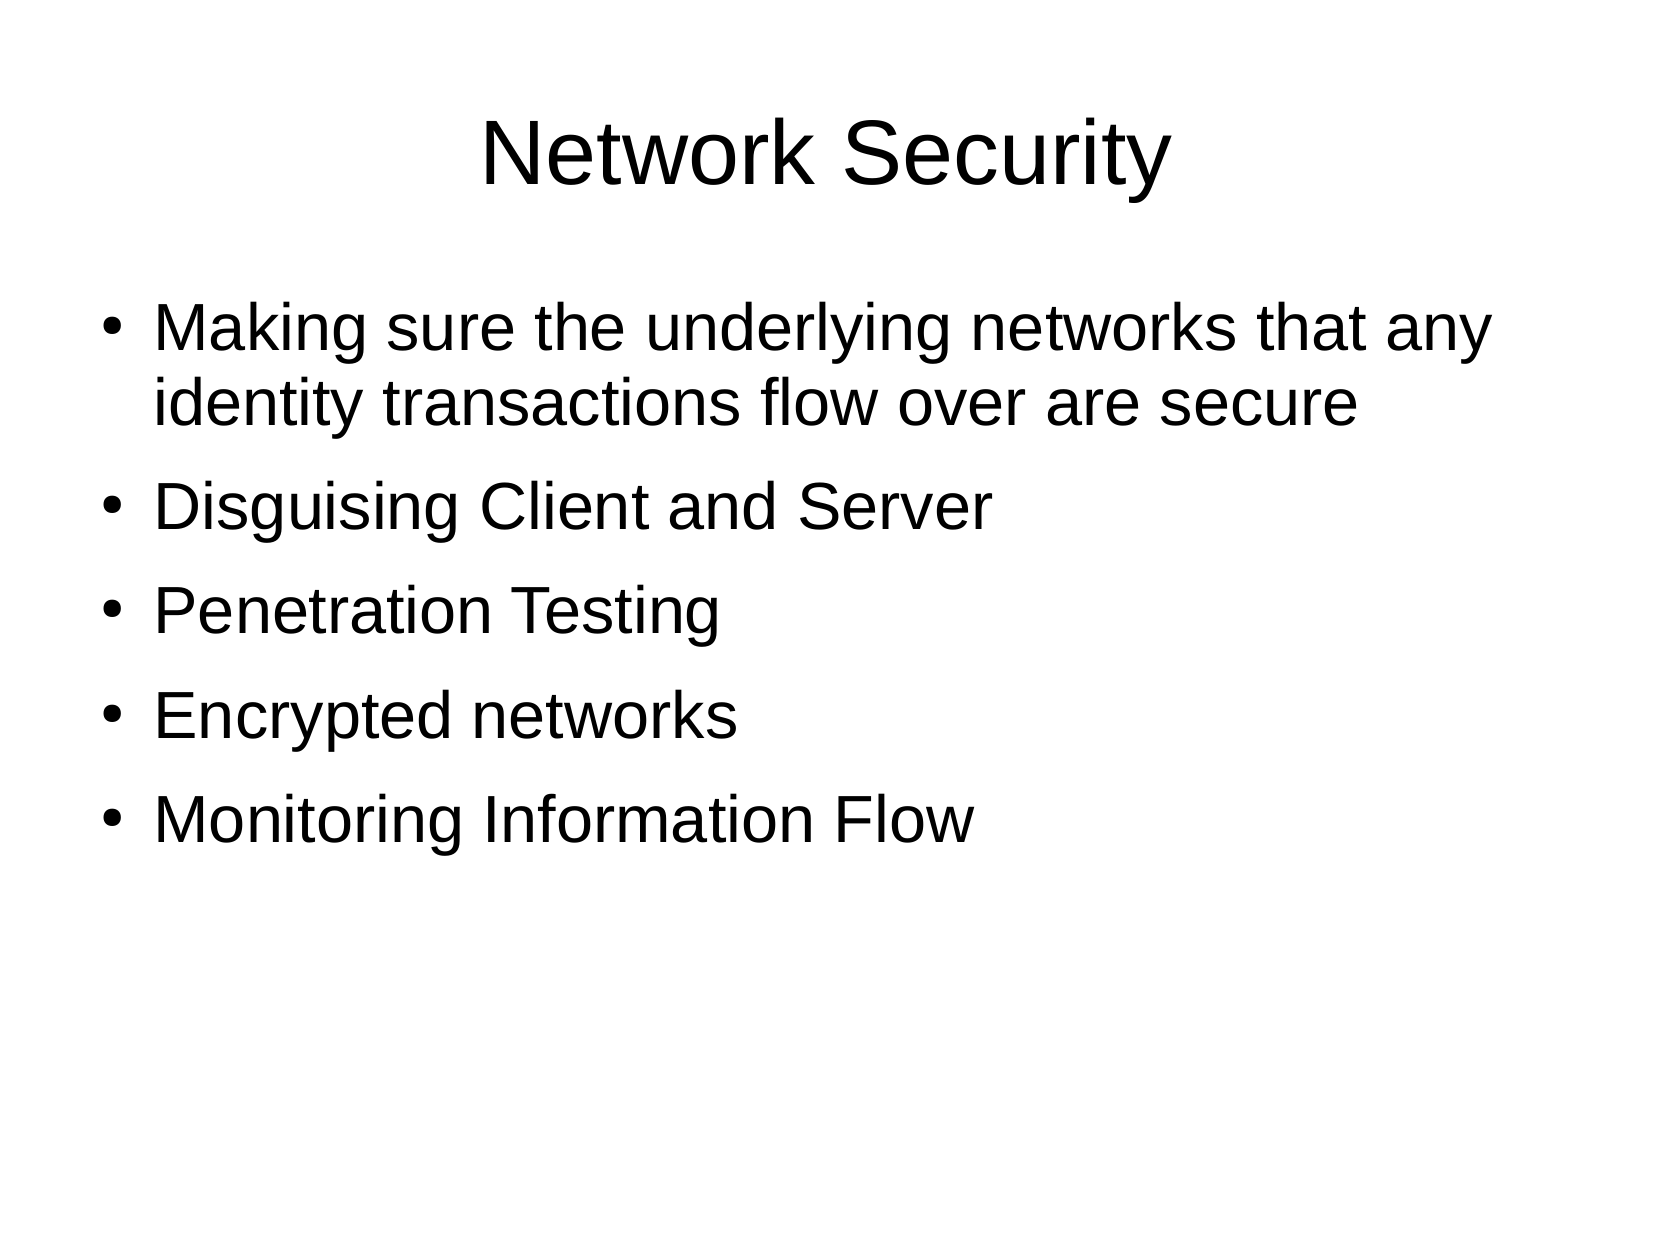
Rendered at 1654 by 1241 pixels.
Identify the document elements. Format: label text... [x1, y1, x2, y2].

title Network Security [82, 49, 1571, 257]
list Making sure the underlying networks that any identity transactions flow over are secure Disguising Client and Server Penetration Testing Encrypted networks Monitoring Information Flow [82, 290, 1571, 1010]
